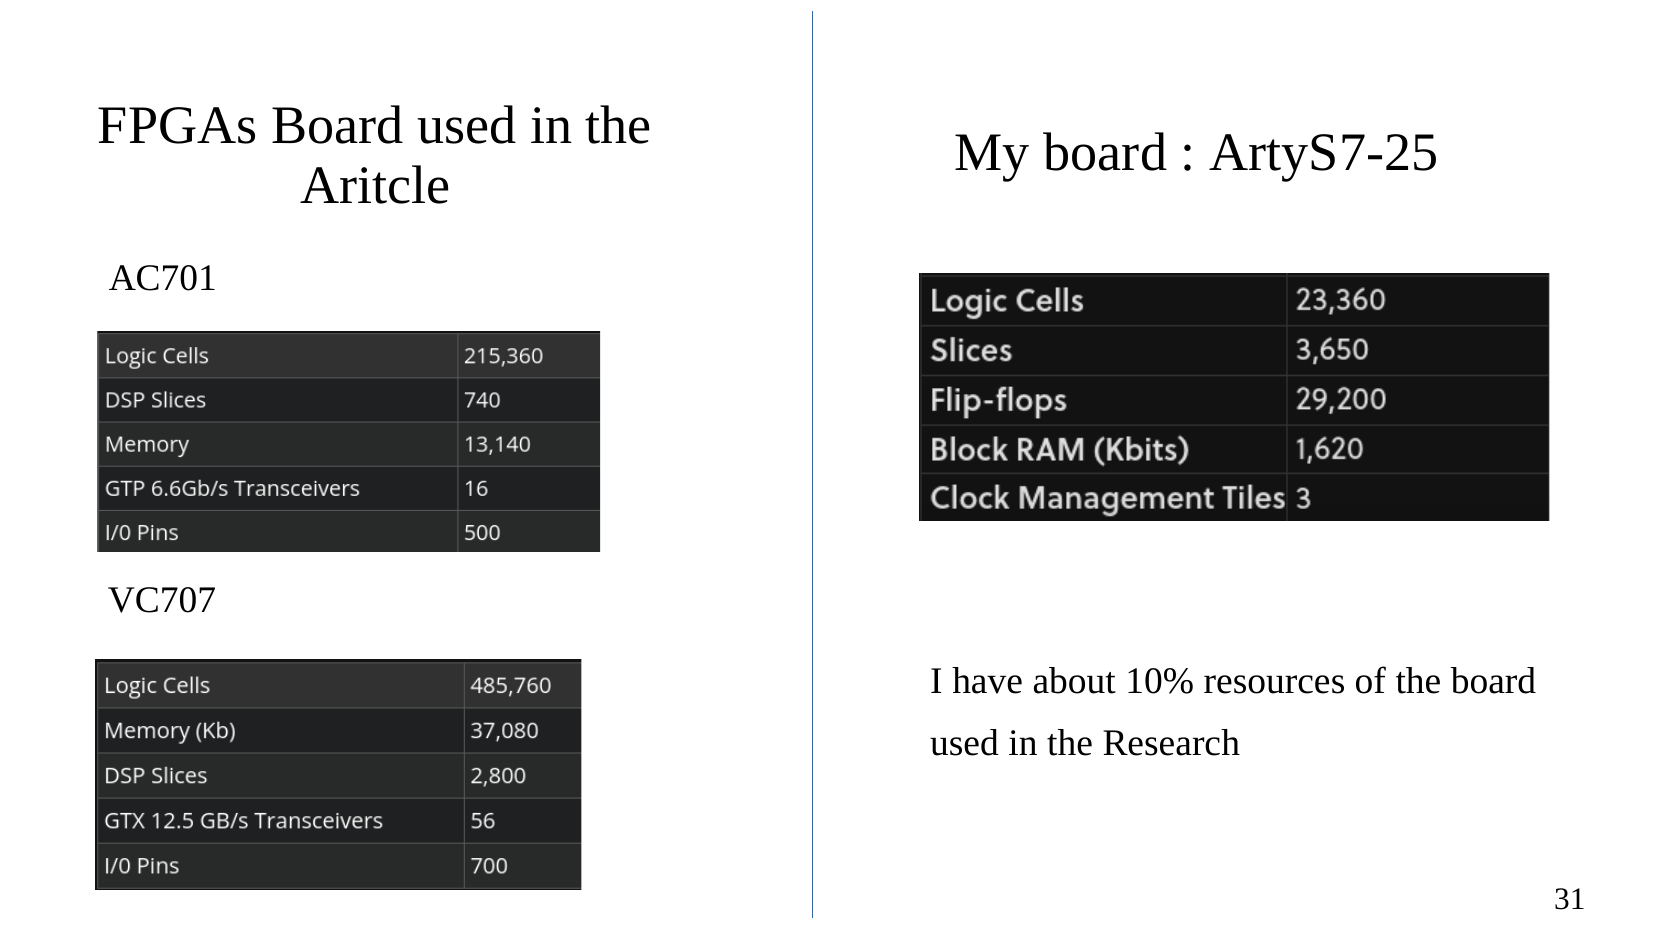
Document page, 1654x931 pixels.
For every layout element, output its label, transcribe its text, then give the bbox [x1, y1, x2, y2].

text_box I have about 10% resources of the board used in the Research [915, 631, 1577, 903]
picture [95, 659, 582, 891]
title FPGAs Board used in the Aritcle [60, 95, 691, 216]
text_box AC701 [94, 187, 301, 308]
picture [919, 273, 1550, 521]
title My board : ArtyS7-25 [882, 86, 1512, 188]
picture [97, 331, 601, 553]
text_box VC707 [93, 551, 300, 671]
